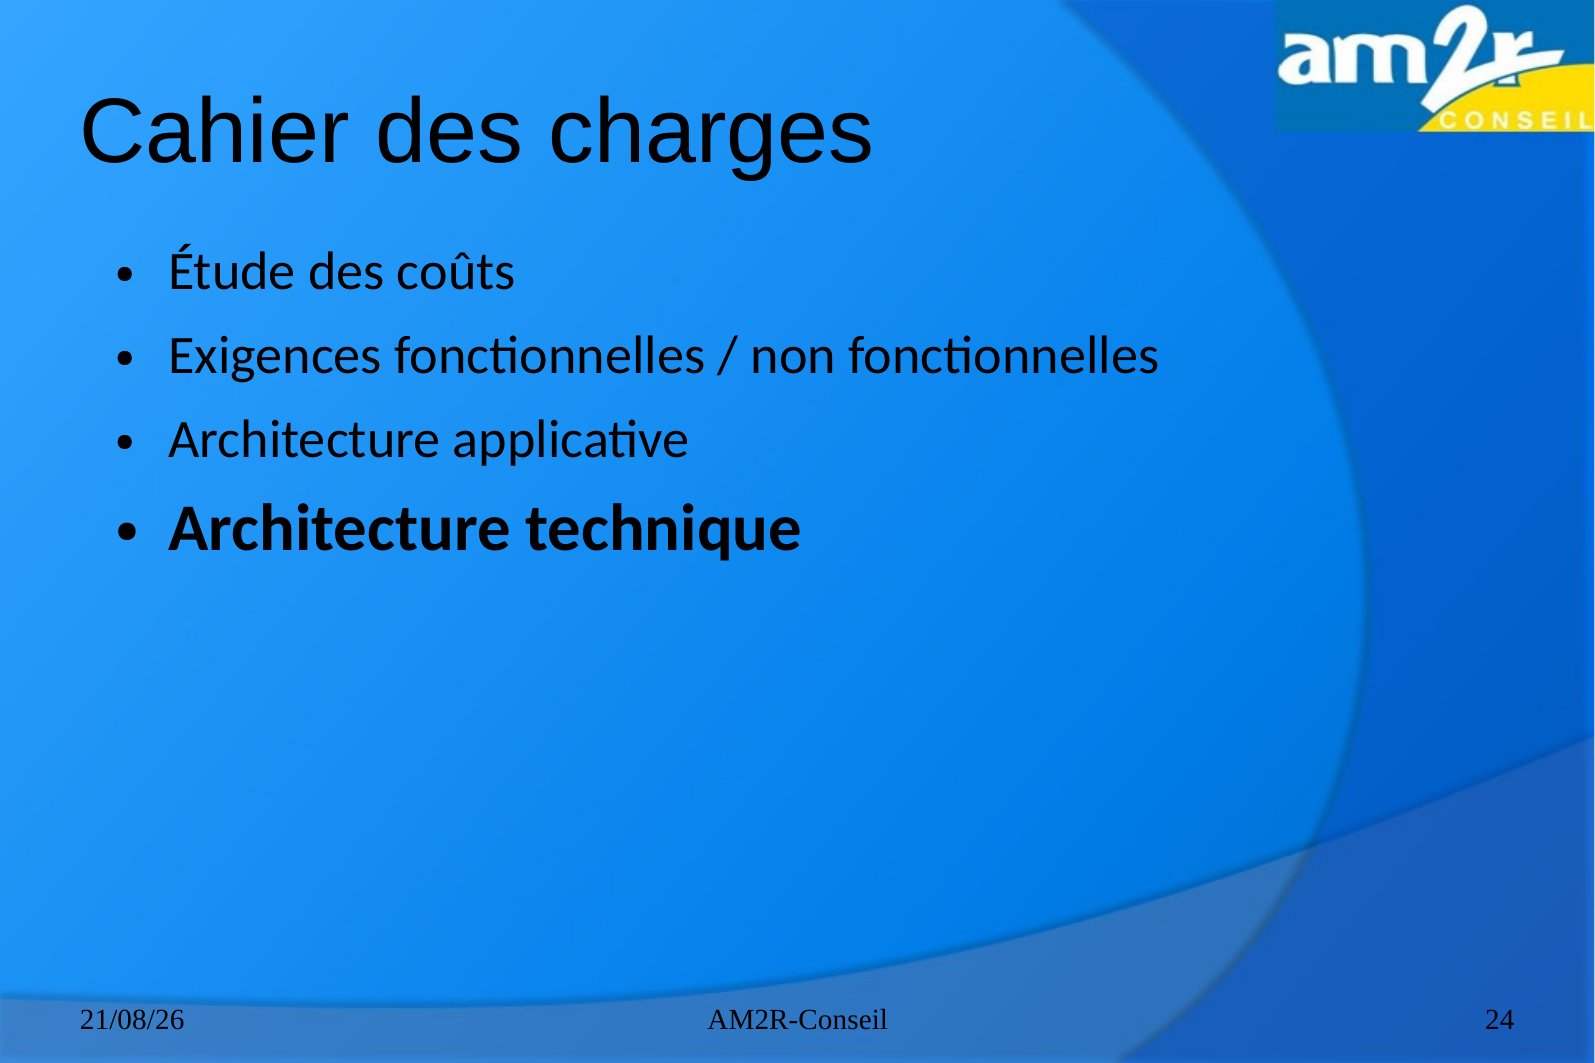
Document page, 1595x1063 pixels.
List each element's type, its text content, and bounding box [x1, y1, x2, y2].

list Étude des coûts Exigences fonctionnelles / non fonctionnelles Architecture applicative Architecture technique [79, 248, 1515, 960]
title Cahier des charges [79, 49, 1241, 213]
picture [0, 0, 1595, 1063]
